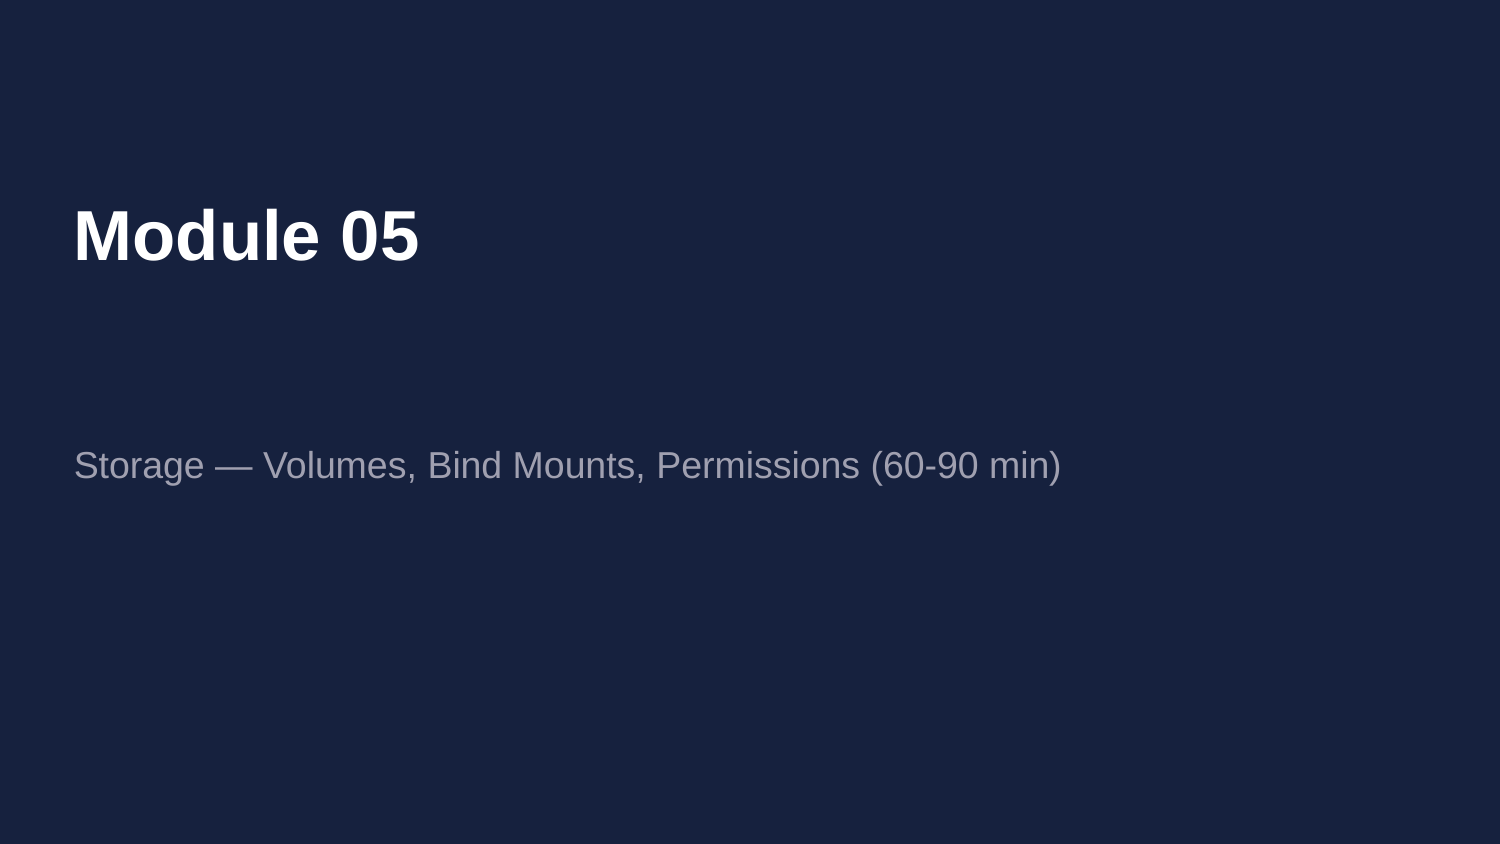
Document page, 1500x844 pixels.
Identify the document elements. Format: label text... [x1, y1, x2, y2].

title Module 05 [59, 188, 1441, 426]
subtitle Storage — Volumes, Bind Mounts, Permissions (60-90 min) [59, 437, 1441, 532]
